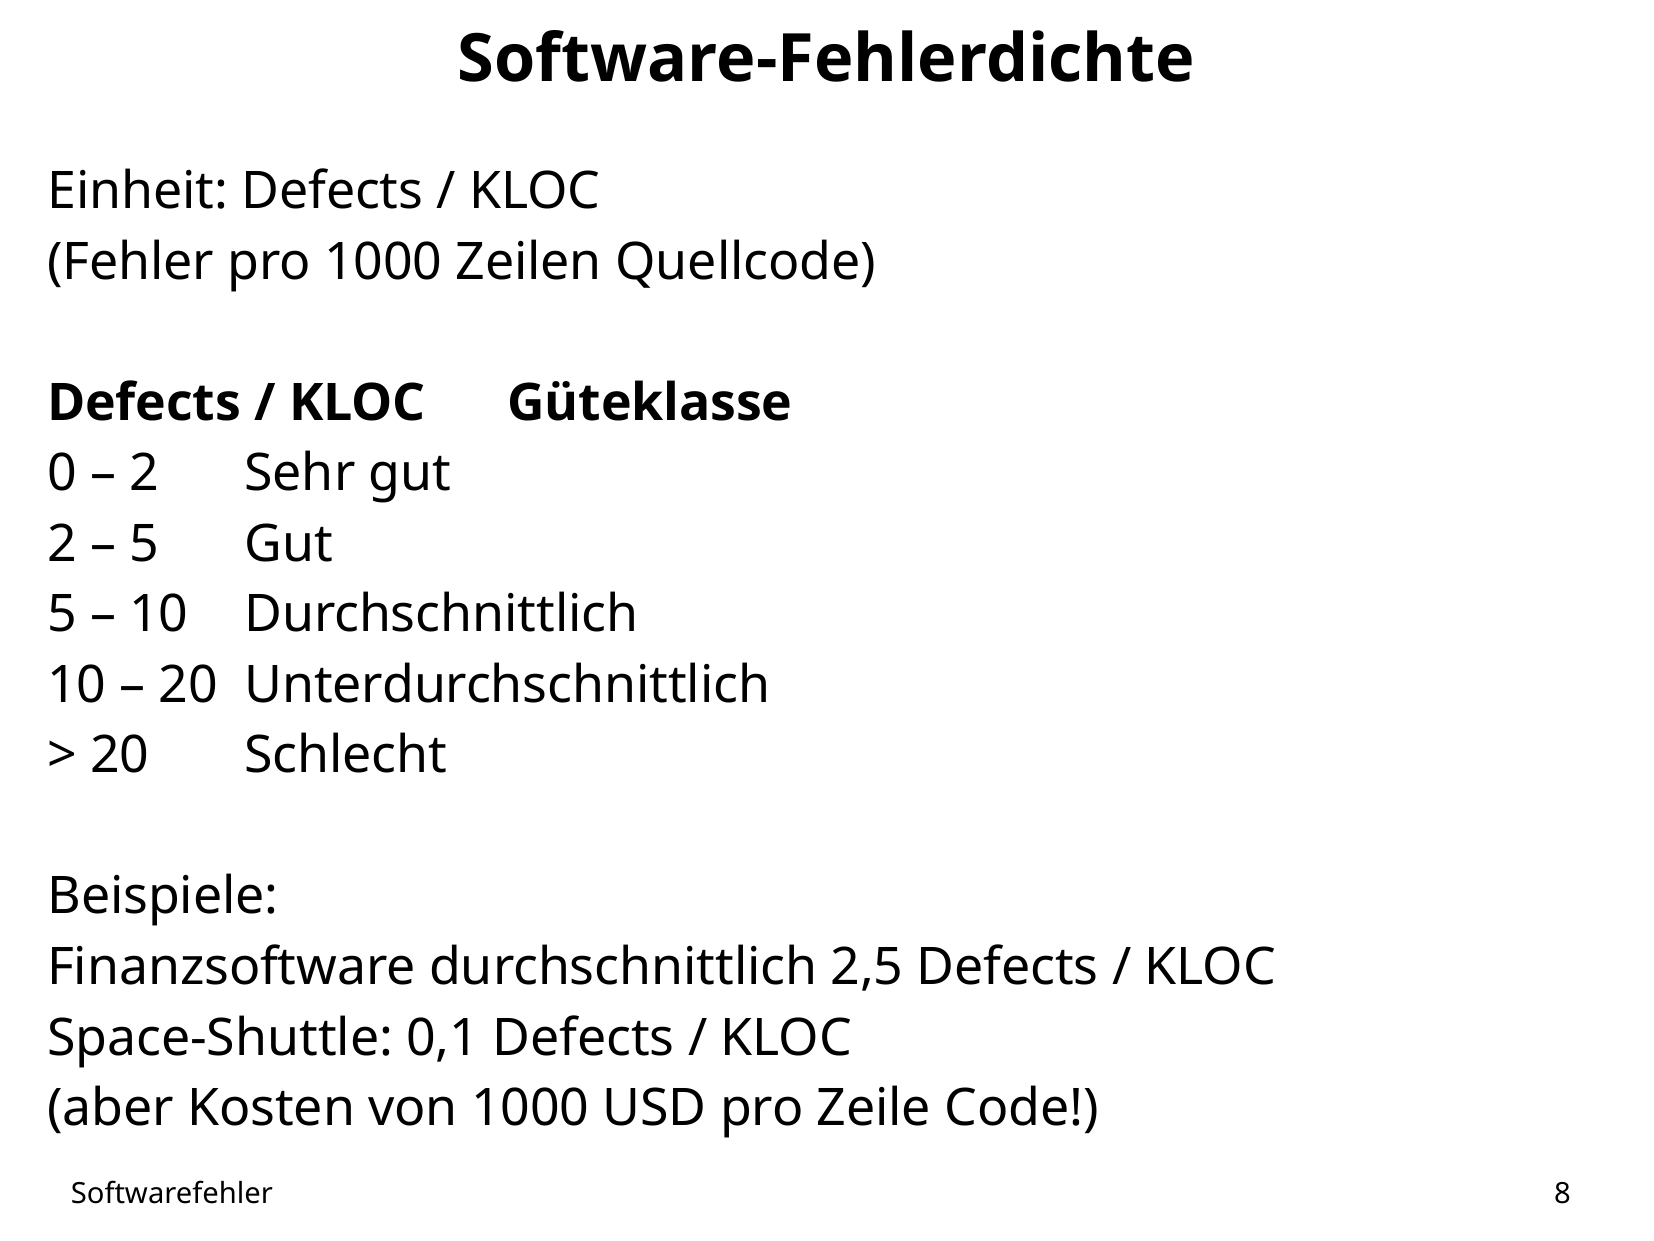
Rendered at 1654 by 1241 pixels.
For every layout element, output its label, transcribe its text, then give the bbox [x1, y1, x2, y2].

list Einheit: Defects / KLOC (Fehler pro 1000 Zeilen Quellcode) Defects / KLOC Güteklasse 0 – 2 Sehr gut 2 – 5 Gut 5 – 10 Durchschnittlich 10 – 20 Unterdurchschnittlich > 20 Schlecht Beispiele: Finanzsoftware durchschnittlich 2,5 Defects / KLOC Space-Shuttle: 0,1 Defects / KLOC (aber Kosten von 1000 USD pro Zeile Code!) [47, 153, 1595, 1146]
title Software-Fehlerdichte [0, 5, 1654, 107]
